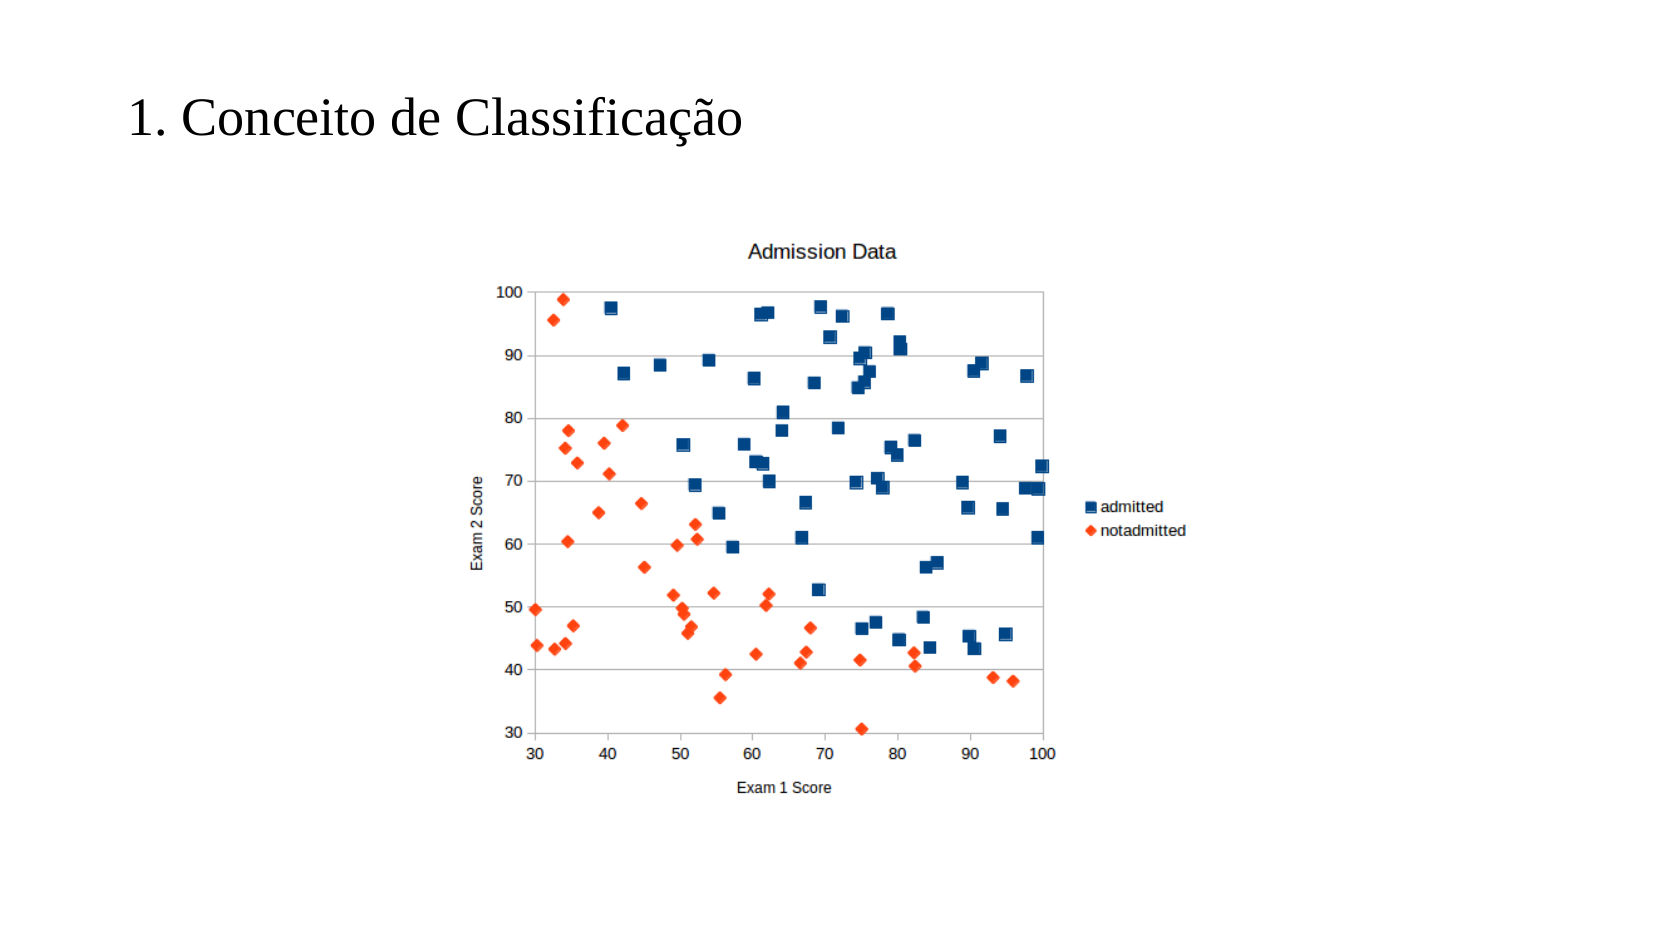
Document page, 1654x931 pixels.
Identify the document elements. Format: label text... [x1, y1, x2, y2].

picture [442, 215, 1201, 822]
text_box 1. Conceito de Classificação [112, 80, 826, 216]
